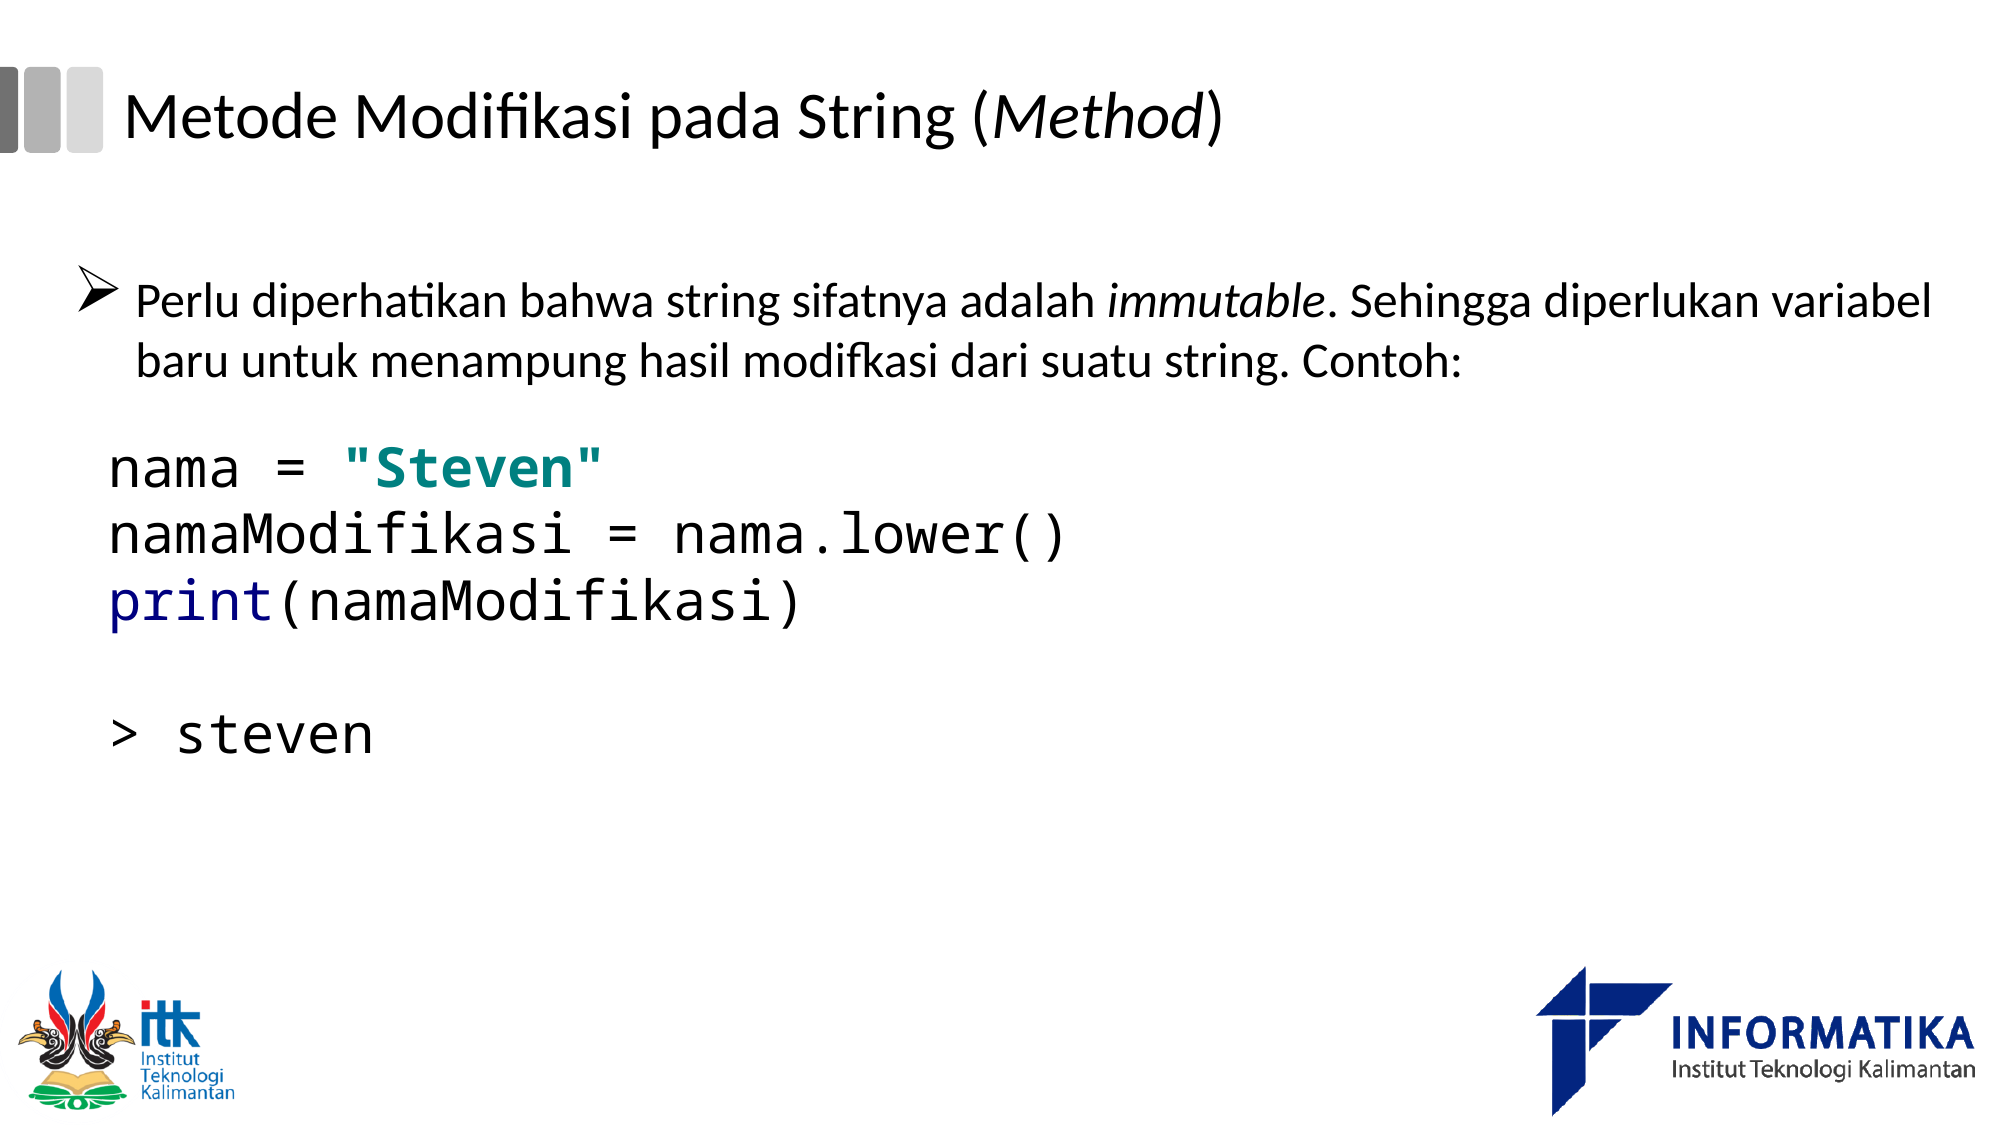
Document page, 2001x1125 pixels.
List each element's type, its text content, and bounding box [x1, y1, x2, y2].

title Metode Modifikasi pada String (Method) [103, 60, 1829, 259]
picture [1534, 965, 1976, 1118]
picture [0, 935, 253, 1125]
text_box Perlu diperhatikan bahwa string sifatnya adalah immutable. Sehingga diperlukan variabel baru untuk menampung hasil modifkasi dari suatu string. Contoh: [58, 259, 2000, 472]
text_box nama = "Steven" namaModifikasi = nama.lower() print(namaModifikasi) > steven [88, 421, 1147, 775]
